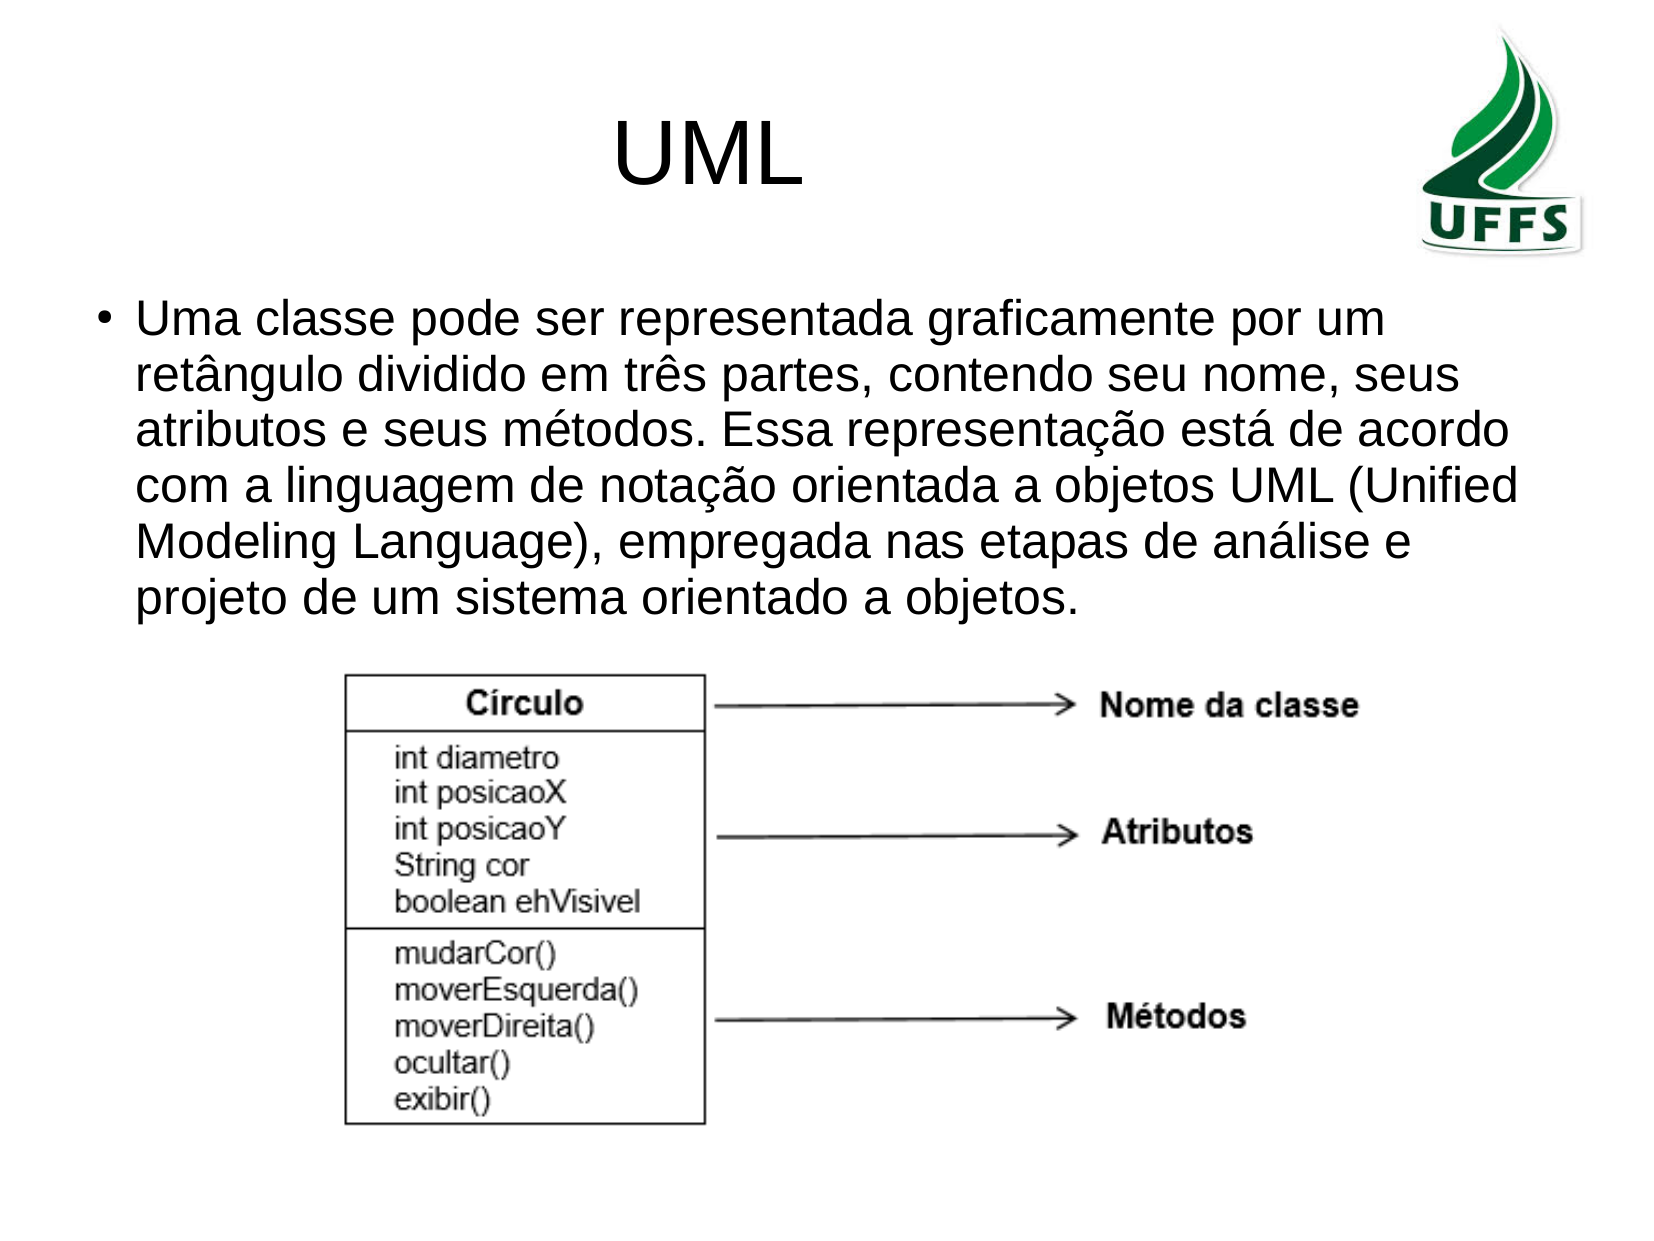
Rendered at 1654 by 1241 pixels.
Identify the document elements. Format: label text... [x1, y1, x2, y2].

title UML [82, 49, 1335, 257]
picture [299, 633, 1453, 1149]
picture [1381, 20, 1624, 272]
list Uma classe pode ser representada graficamente por um retângulo dividido em três partes, contendo seu nome, seus atributos e seus métodos. Essa representação está de acordo com a linguagem de notação orientada a objetos UML (Unified Modeling Language), empregada nas etapas de análise e projeto de um sistema orientado a objetos. [82, 290, 1571, 634]
